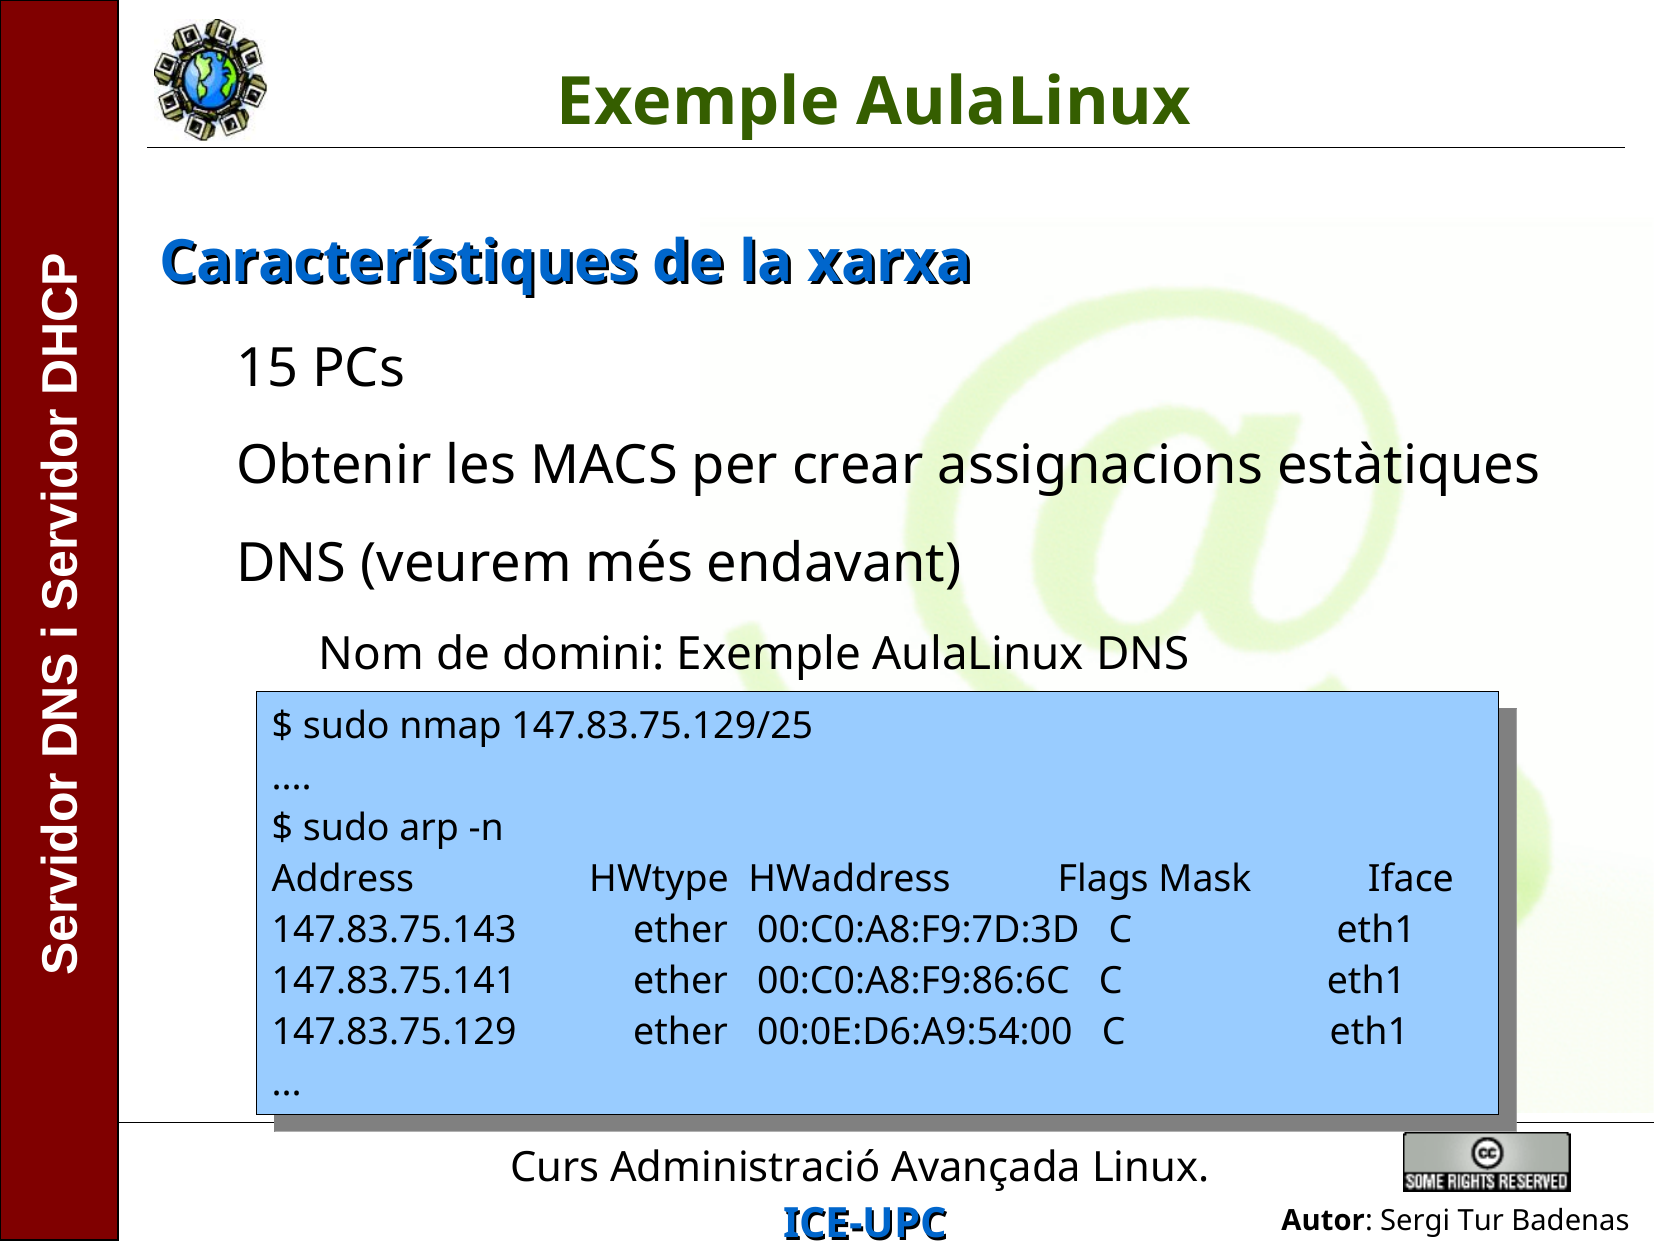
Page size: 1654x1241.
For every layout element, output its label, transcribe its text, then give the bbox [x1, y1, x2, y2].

list Característiques de la xarxa 15 PCs Obtenir les MACS per crear assignacions estàtiques DNS (veurem més endavant) Nom de domini: Exemple AulaLinux DNS Servidor de DNS: Exemple AulaLinux DNS Solució AulaLinux a la wiki [141, 219, 1630, 1107]
text_box $ sudo nmap 147.83.75.129/25 .... $ sudo arp -n Address HWtype HWaddress Flags Mask Iface 147.83.75.143 ether 00:C0:A8:F9:7D:3D C eth1 147.83.75.141 ether 00:C0:A8:F9:86:6C C eth1 147.83.75.129 ether 00:0E:D6:A9:54:00 C eth1 ... [256, 691, 1499, 1006]
picture [154, 19, 268, 56]
title Exemple AulaLinux [129, 56, 1619, 141]
picture [700, 217, 1654, 1113]
picture [1403, 1132, 1571, 1192]
